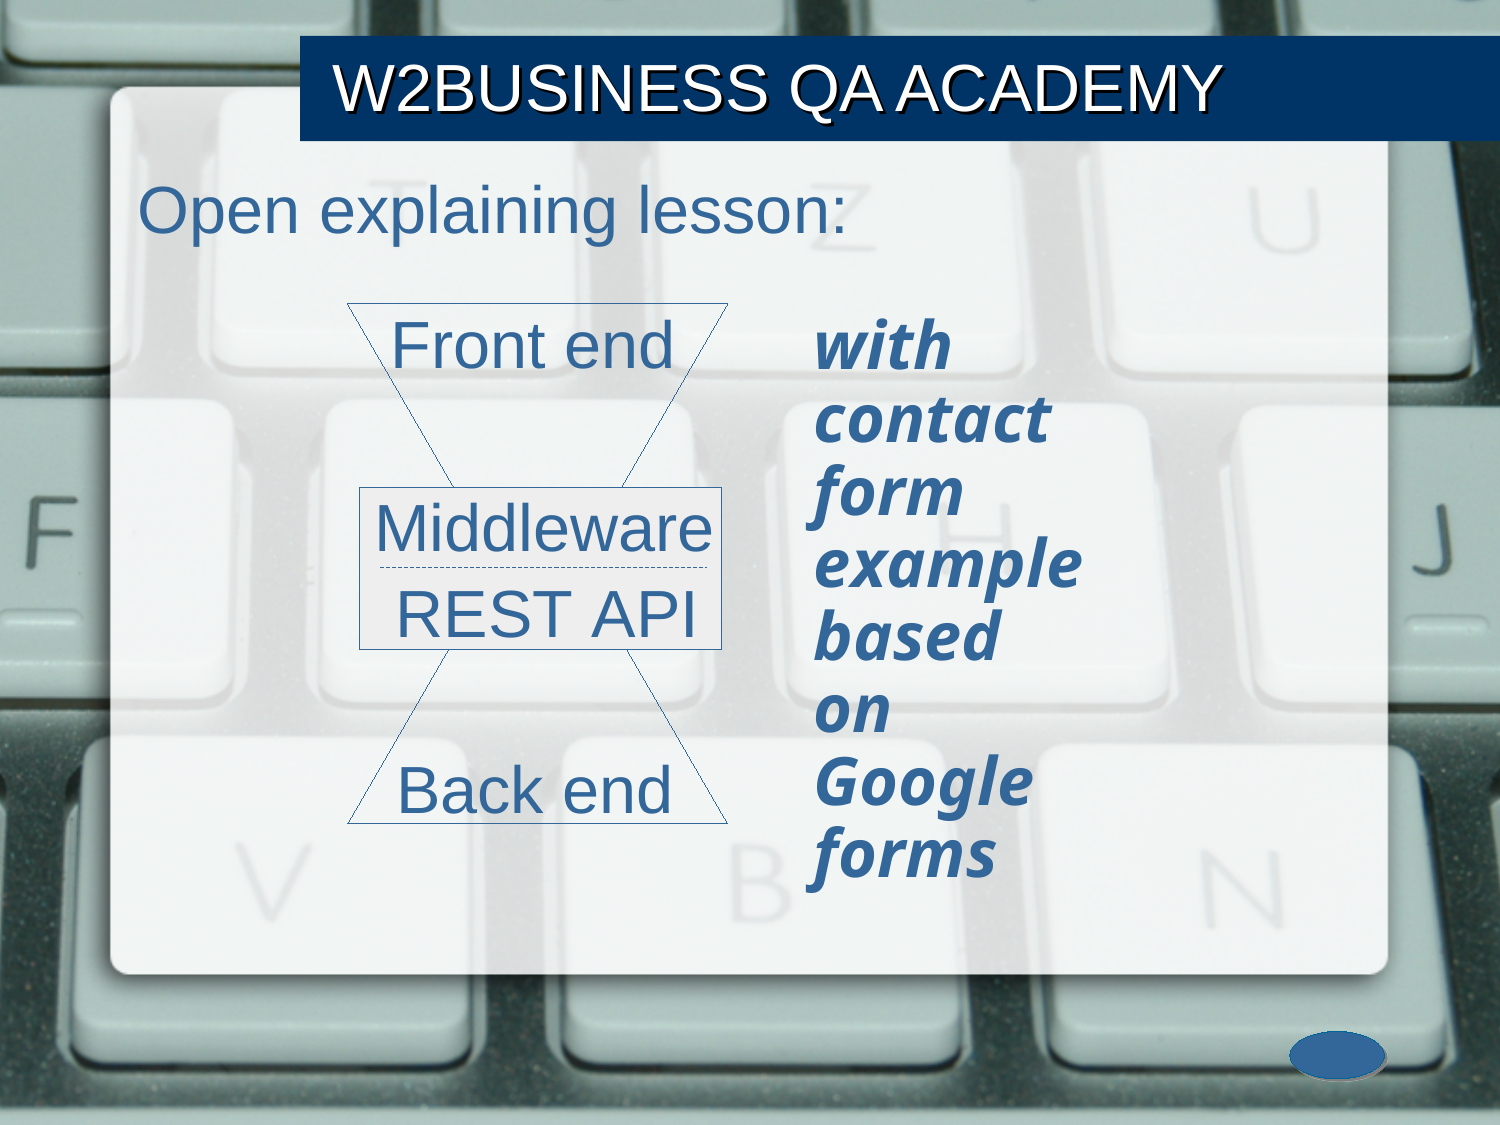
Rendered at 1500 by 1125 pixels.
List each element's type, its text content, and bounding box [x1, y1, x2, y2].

text_box Back end [381, 745, 689, 836]
text_box Front end [375, 300, 691, 391]
title W2BUSINESS QA ACADEMY [300, 35, 1500, 142]
text_box [359, 574, 368, 650]
text_box REST API [368, 569, 727, 663]
title Open explaining lesson: [123, 165, 1367, 406]
text_box Middleware [359, 483, 730, 574]
text_box with contact form example based on Google forms [799, 304, 1109, 835]
picture [0, 0, 1500, 1125]
